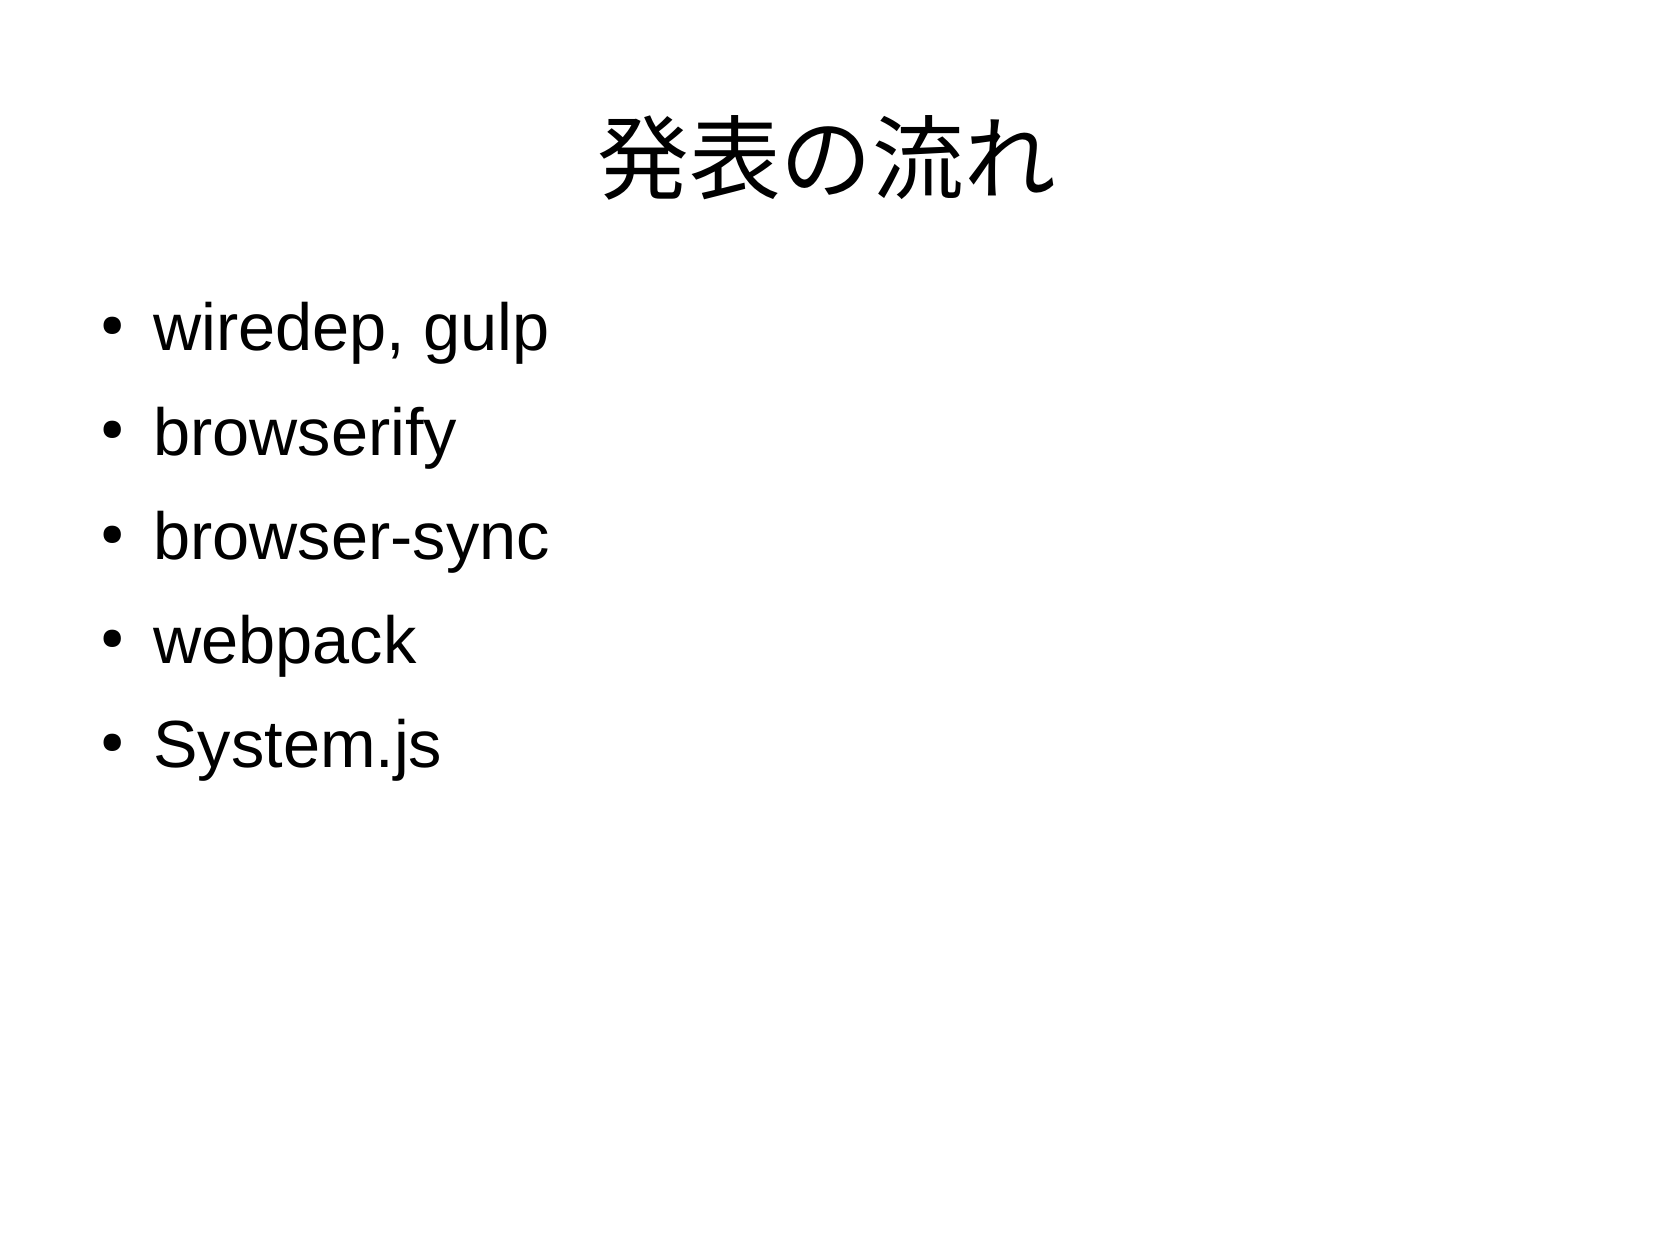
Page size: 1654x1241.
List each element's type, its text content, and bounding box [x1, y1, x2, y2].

title 発表の流れ [82, 49, 1571, 257]
list wiredep, gulp browserify browser-sync webpack System.js [82, 290, 1571, 1010]
